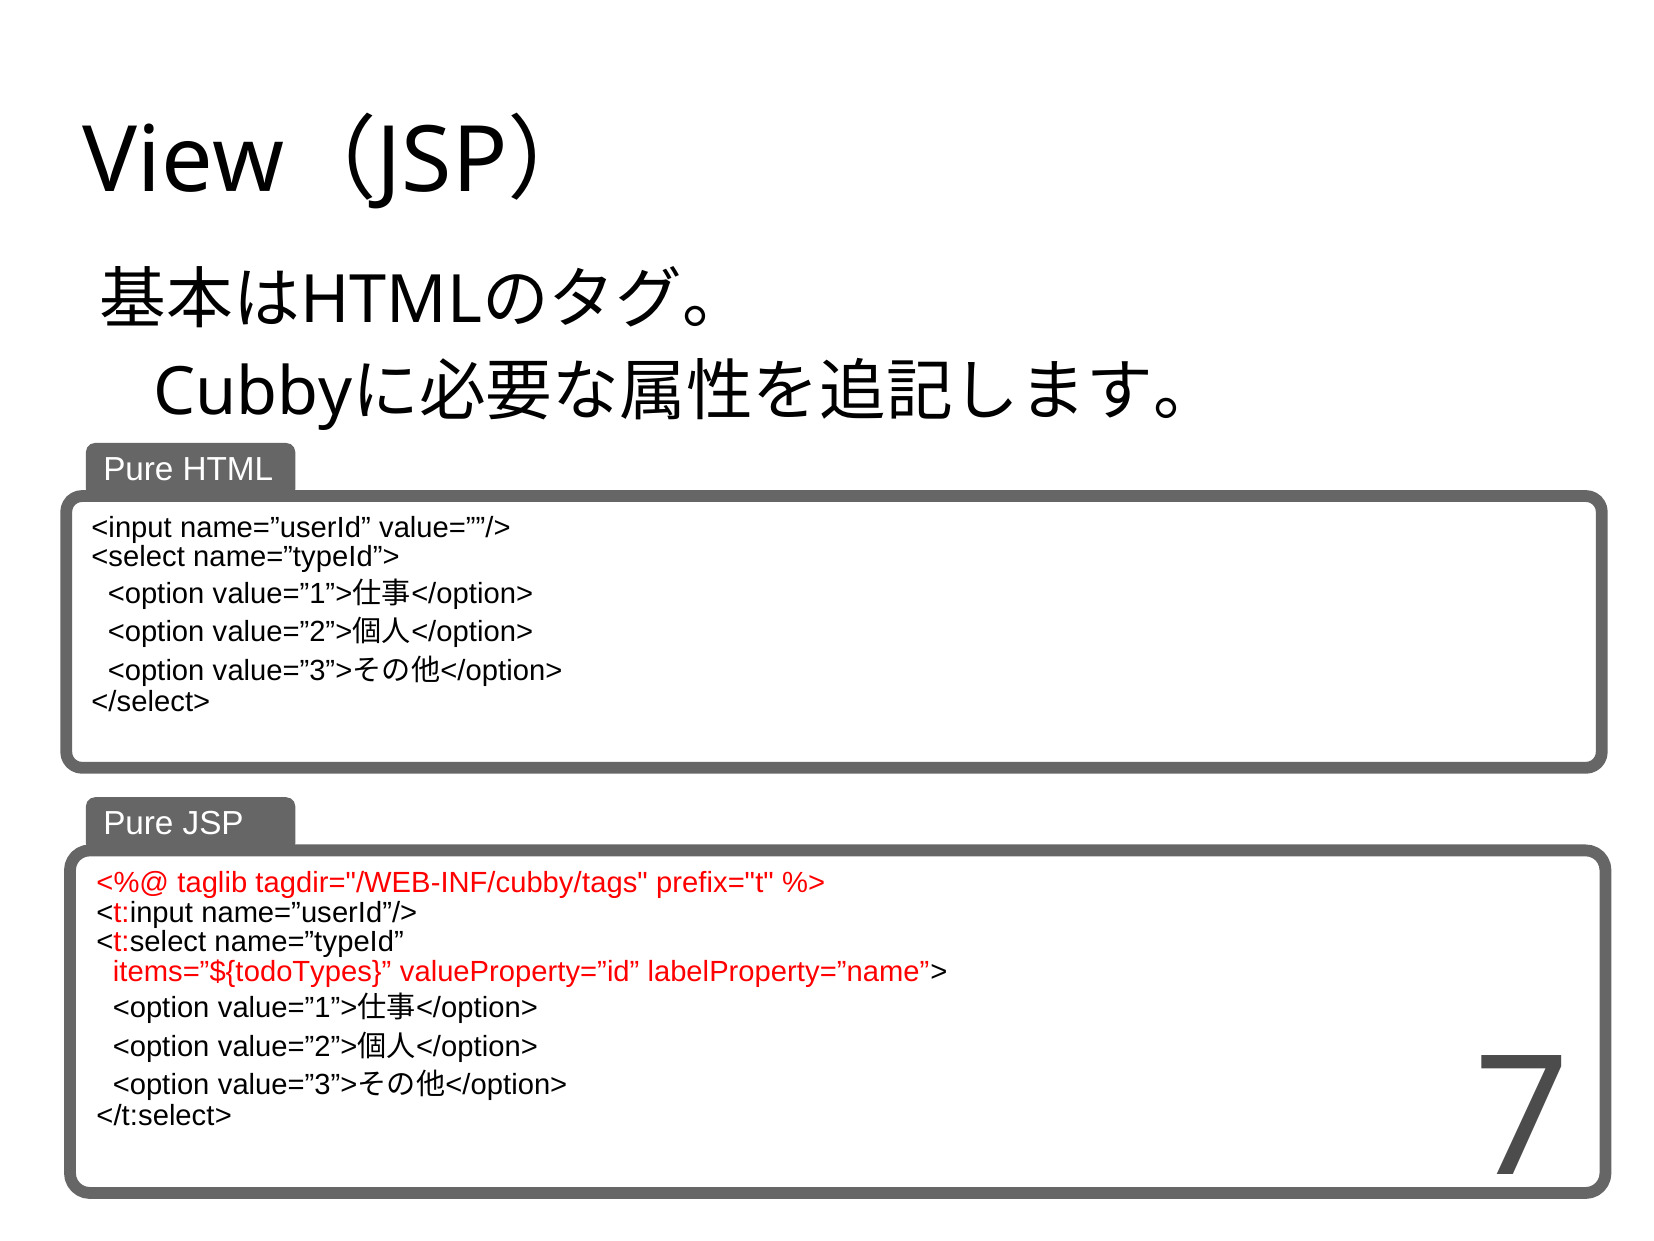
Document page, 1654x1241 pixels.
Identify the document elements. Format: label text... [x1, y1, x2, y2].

list 基本はHTMLのタグ。 Cubbyに必要な属性を追記します。 [82, 768, 1571, 851]
text_box <input name=”userId” value=””/> <select name=”typeId”> <option value=”1”>仕事</option> <option value=”2”>個人</option> <option value=”3”>その他</option> </select> [66, 496, 1602, 768]
list 基本はHTMLのタグ。 Cubbyに必要な属性を追記します。 [82, 248, 1571, 496]
text_box Pure JSP [85, 797, 296, 853]
text_box Pure HTML [85, 442, 296, 499]
text_box <%@ taglib tagdir="/WEB-INF/cubby/tags" prefix="t" %> <t:input name=”userId”/> <t:select name=”typeId” items=”${todoTypes}” valueProperty=”id” labelProperty=”name”> <option value=”1”>仕事</option> <option value=”2”>個人</option> <option value=”3”>その他</option> </t:select> [69, 850, 1606, 1193]
title View（JSP） [82, 48, 1571, 248]
